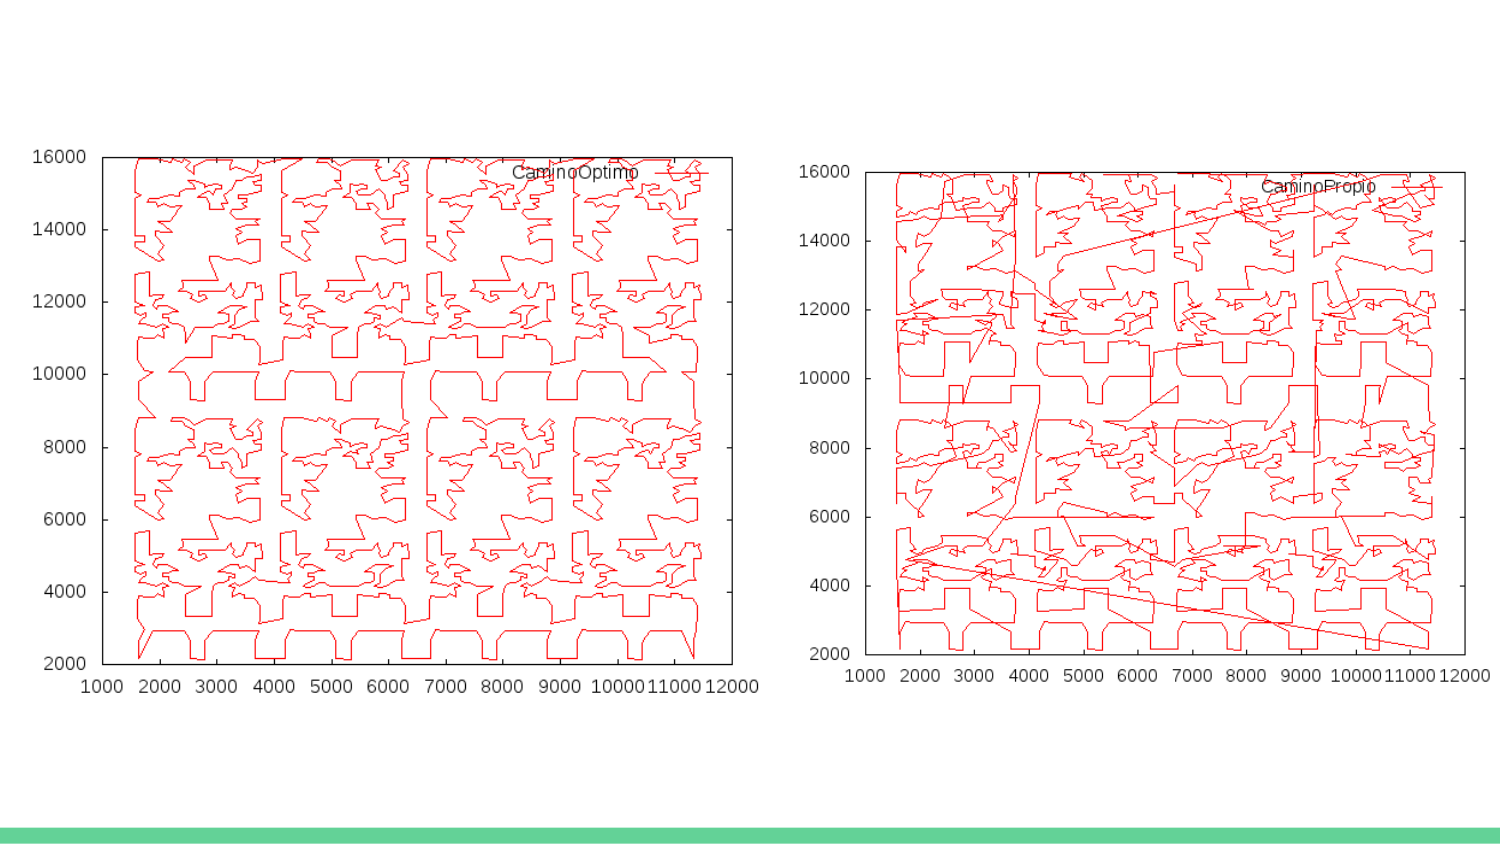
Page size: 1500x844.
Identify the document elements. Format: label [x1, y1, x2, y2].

picture [0, 133, 1500, 711]
